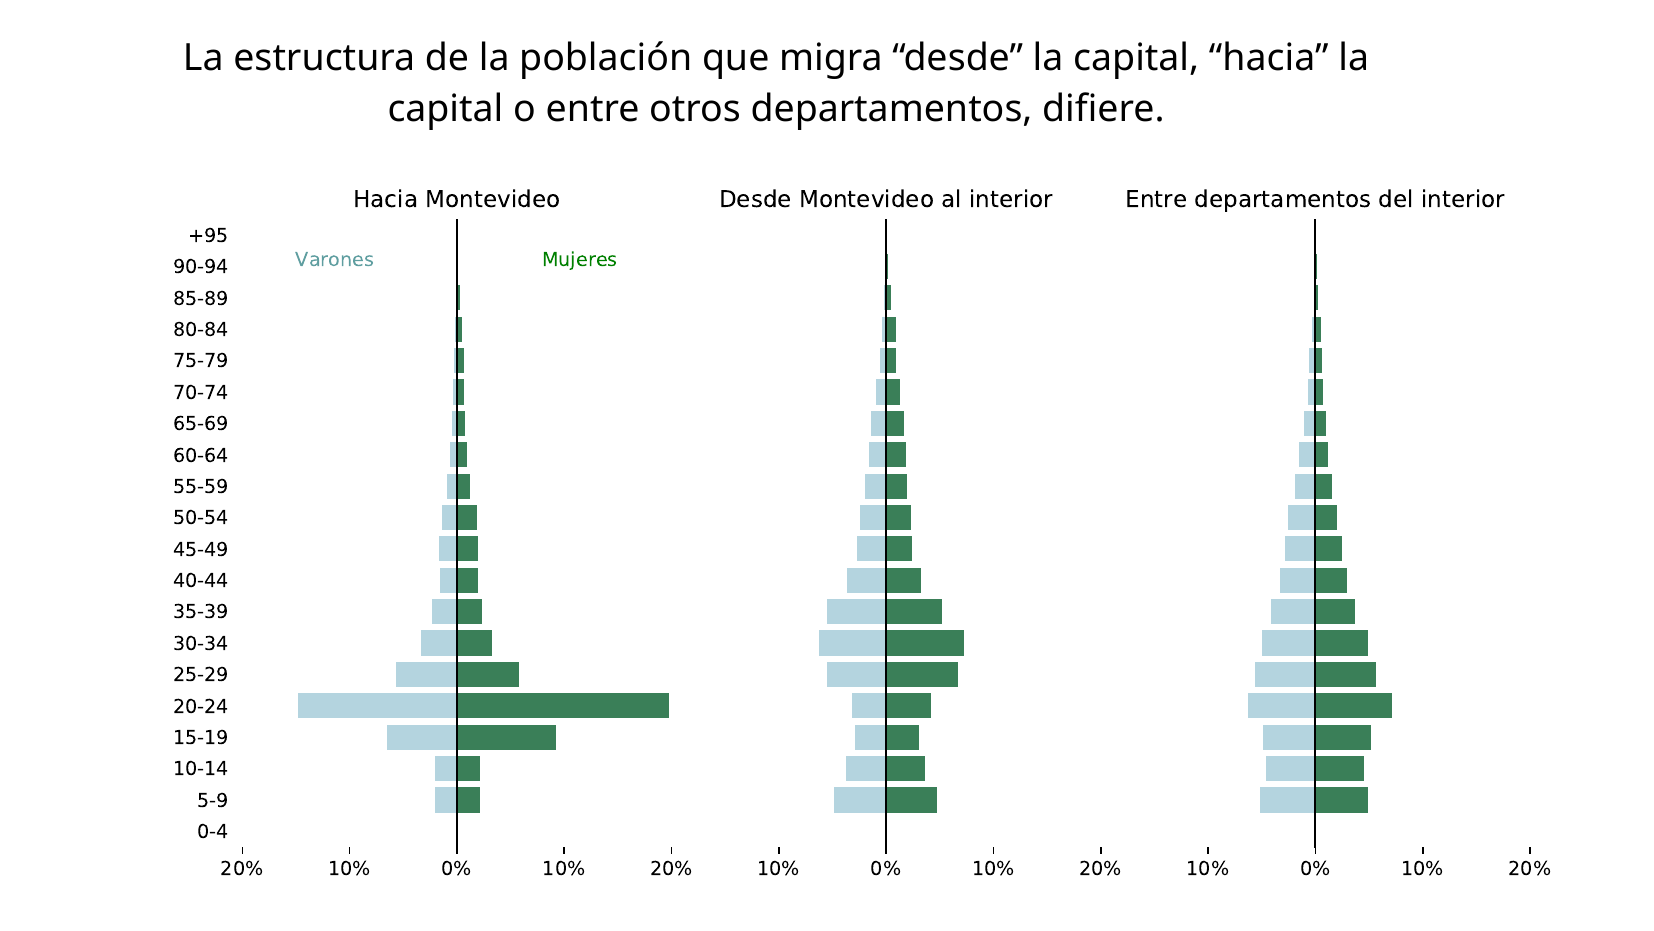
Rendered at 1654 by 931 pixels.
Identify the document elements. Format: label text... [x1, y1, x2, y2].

picture [159, 177, 1565, 894]
text_box La estructura de la población que migra “desde” la capital, “hacia” la capital o entre otros departamentos, difiere. [105, 22, 1447, 140]
